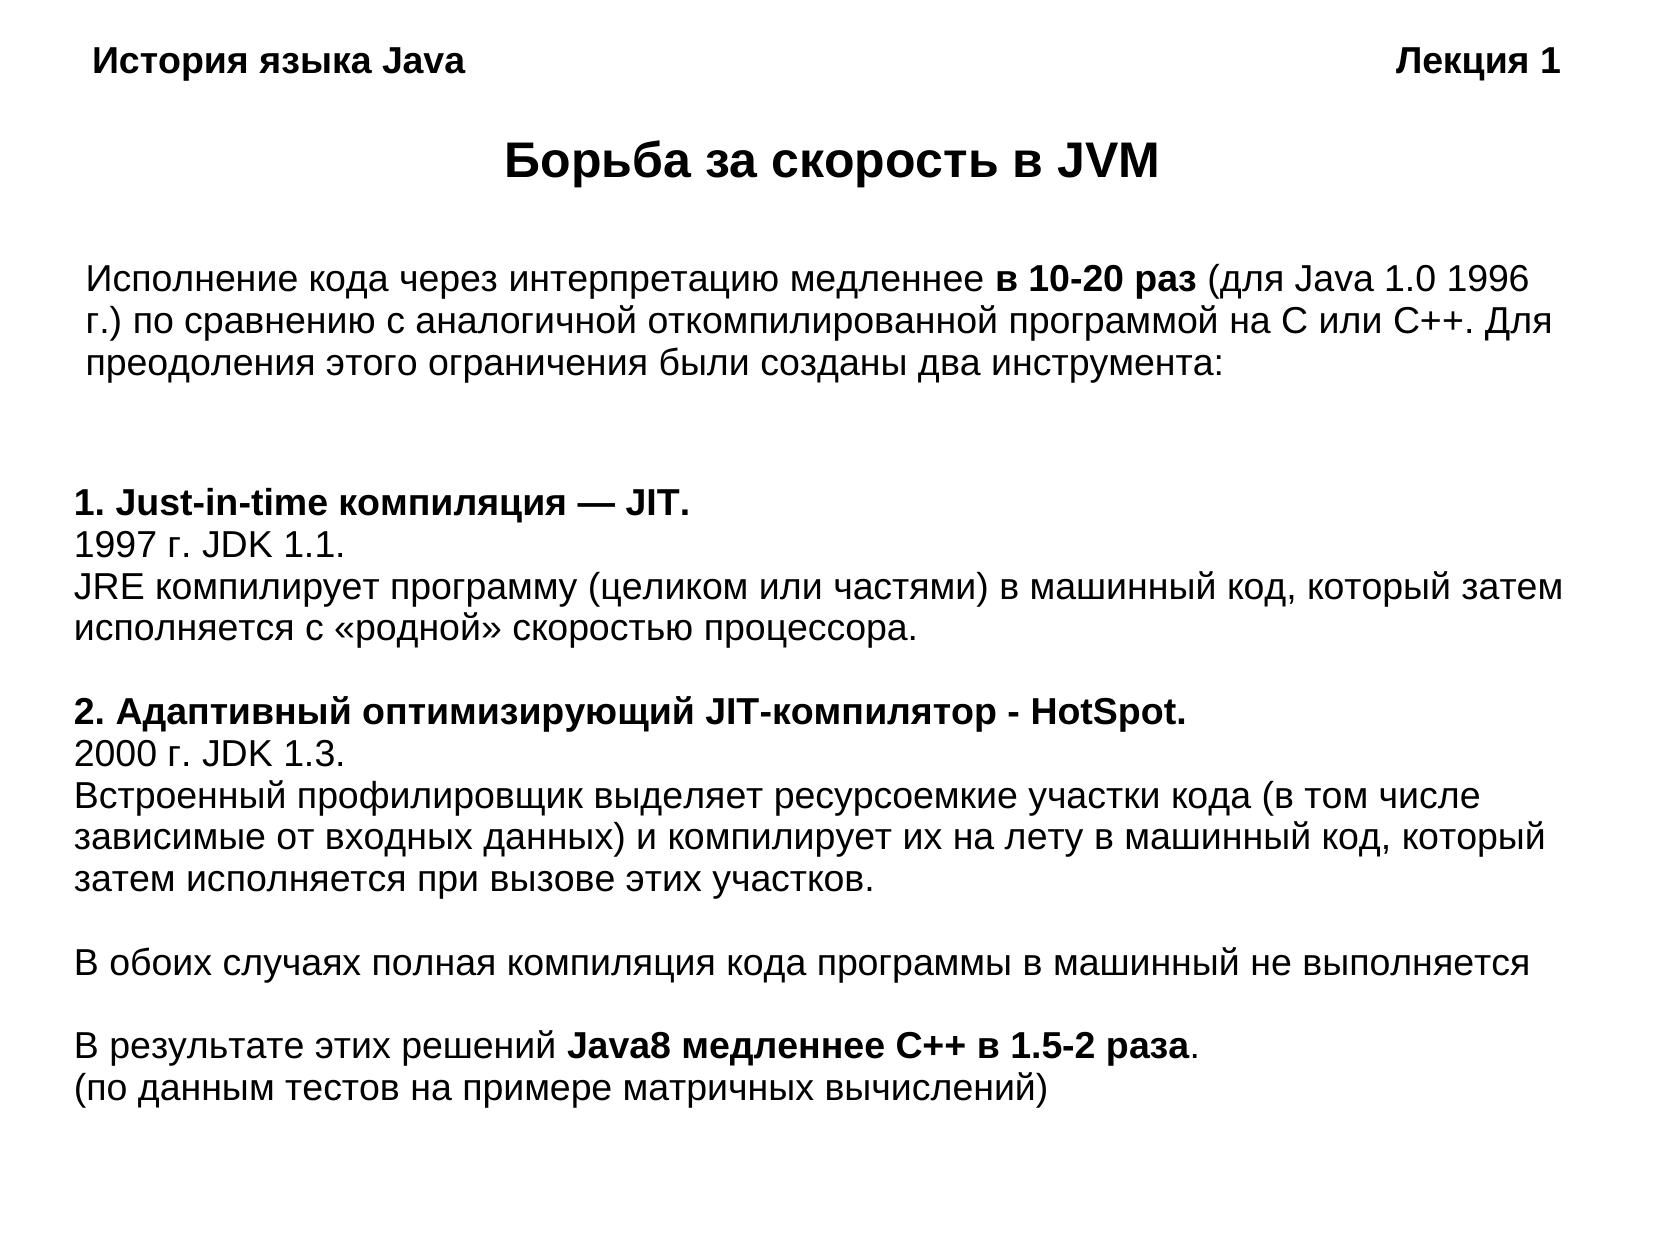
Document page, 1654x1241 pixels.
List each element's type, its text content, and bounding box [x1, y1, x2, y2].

text_box 1. Just-in-time компиляция — JIT. 1997 г. JDK 1.1. JRE компилирует программу (целиком или частями) в машинный код, который затем исполняется с «родной» скоростью процессора. 2. Адаптивный оптимизирующий JIT-компилятор - HotSpot. 2000 г. JDK 1.3. Встроенный профилировщик выделяет ресурсоемкие участки кода (в том числе зависимые от входных данных) и компилирует их на лету в машинный код, который затем исполняется при вызове этих участков. В обоих случаях полная компиляция кода программы в машинный не выполняется В результате этих решений Java8 медленнее C++ в 1.5-2 раза. (по данным тестов на примере матричных вычислений) [59, 472, 1595, 1122]
subtitle Борьба за скорость в JVM [59, 129, 1607, 201]
text_box Исполнение кода через интерпретацию медленнее в 10-20 раз (для Java 1.0 1996 г.) по сравнению с аналогичной откомпилированной программой на C или C++. Для преодоления этого ограничения были созданы два инструмента: [70, 247, 1571, 402]
title История языка Java Лекция 1 [82, 25, 1571, 95]
